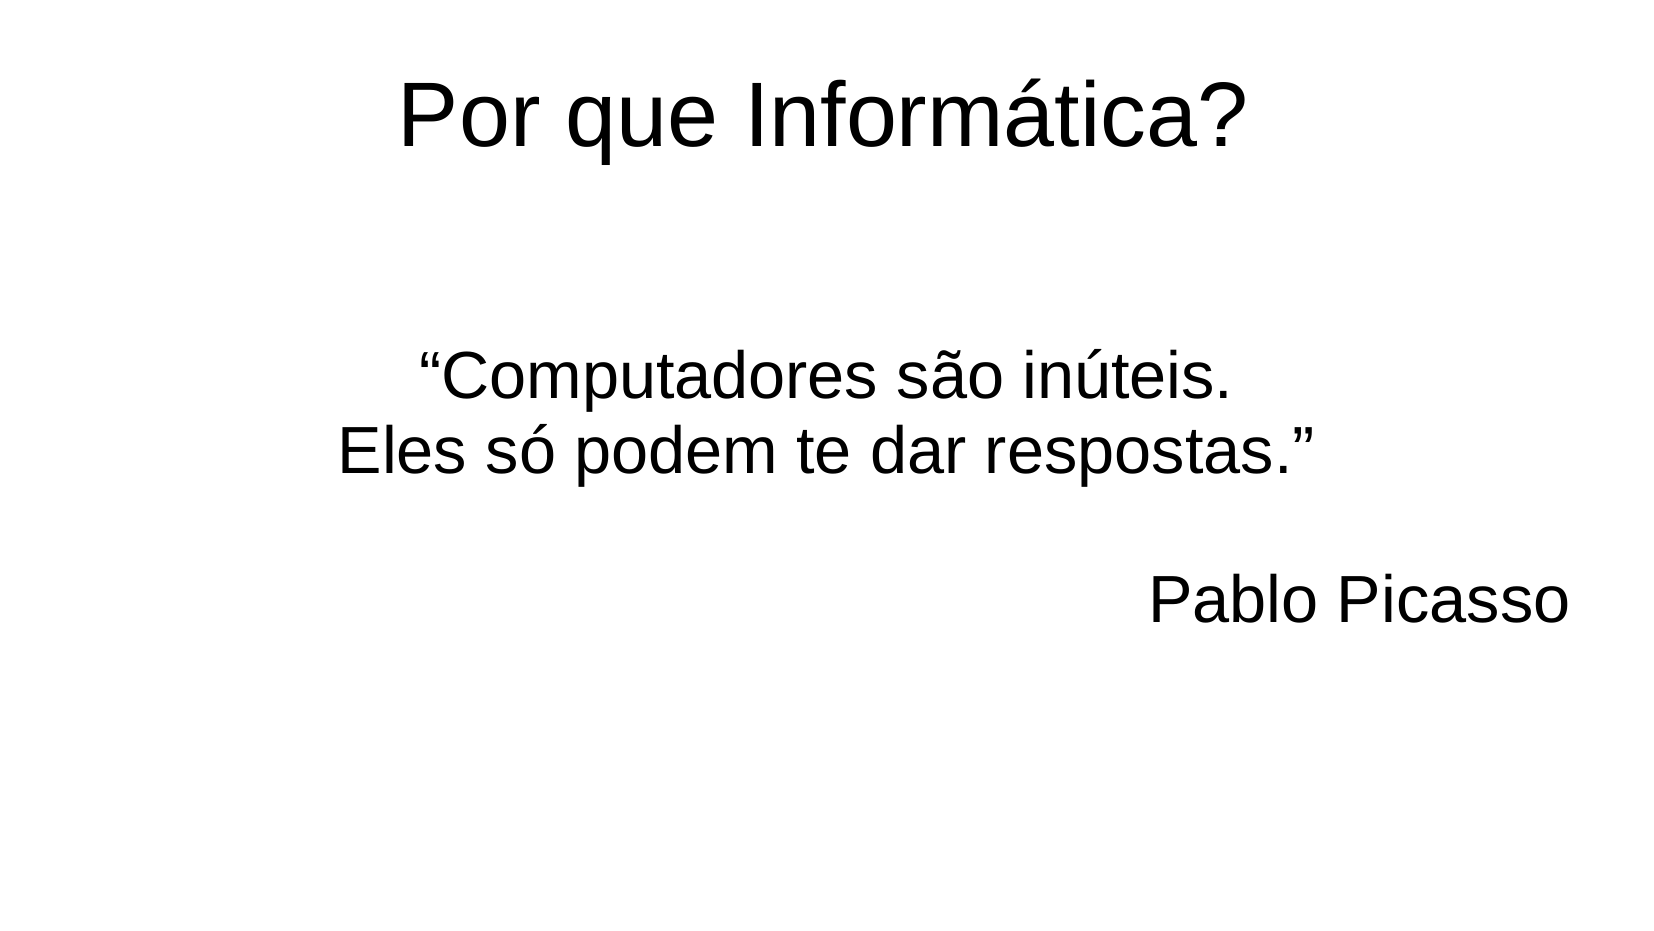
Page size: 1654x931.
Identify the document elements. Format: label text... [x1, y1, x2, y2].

subtitle “Computadores são inúteis. Eles só podem te dar respostas.” Pablo Picasso [82, 217, 1571, 758]
title Por que Informática? [82, 37, 1571, 193]
